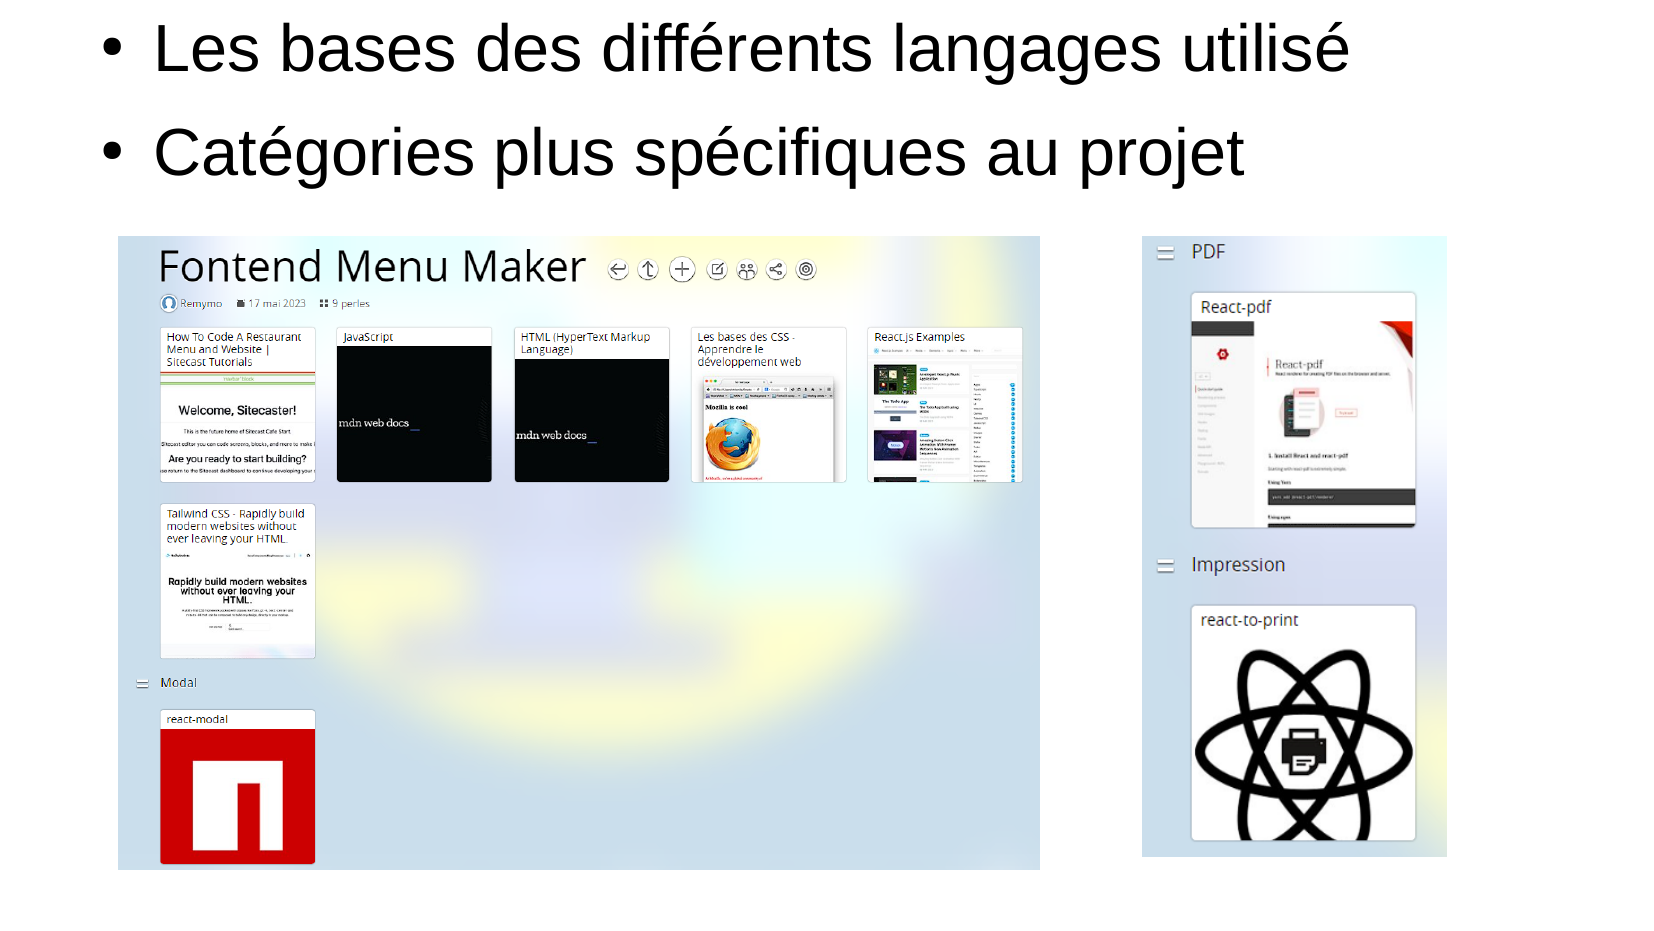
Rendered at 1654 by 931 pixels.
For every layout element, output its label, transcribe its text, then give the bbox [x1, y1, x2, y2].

list Les bases des différents langages utilisé Catégories plus spécifiques au projet [82, 10, 1595, 739]
picture [118, 236, 1040, 870]
picture [1142, 236, 1447, 857]
